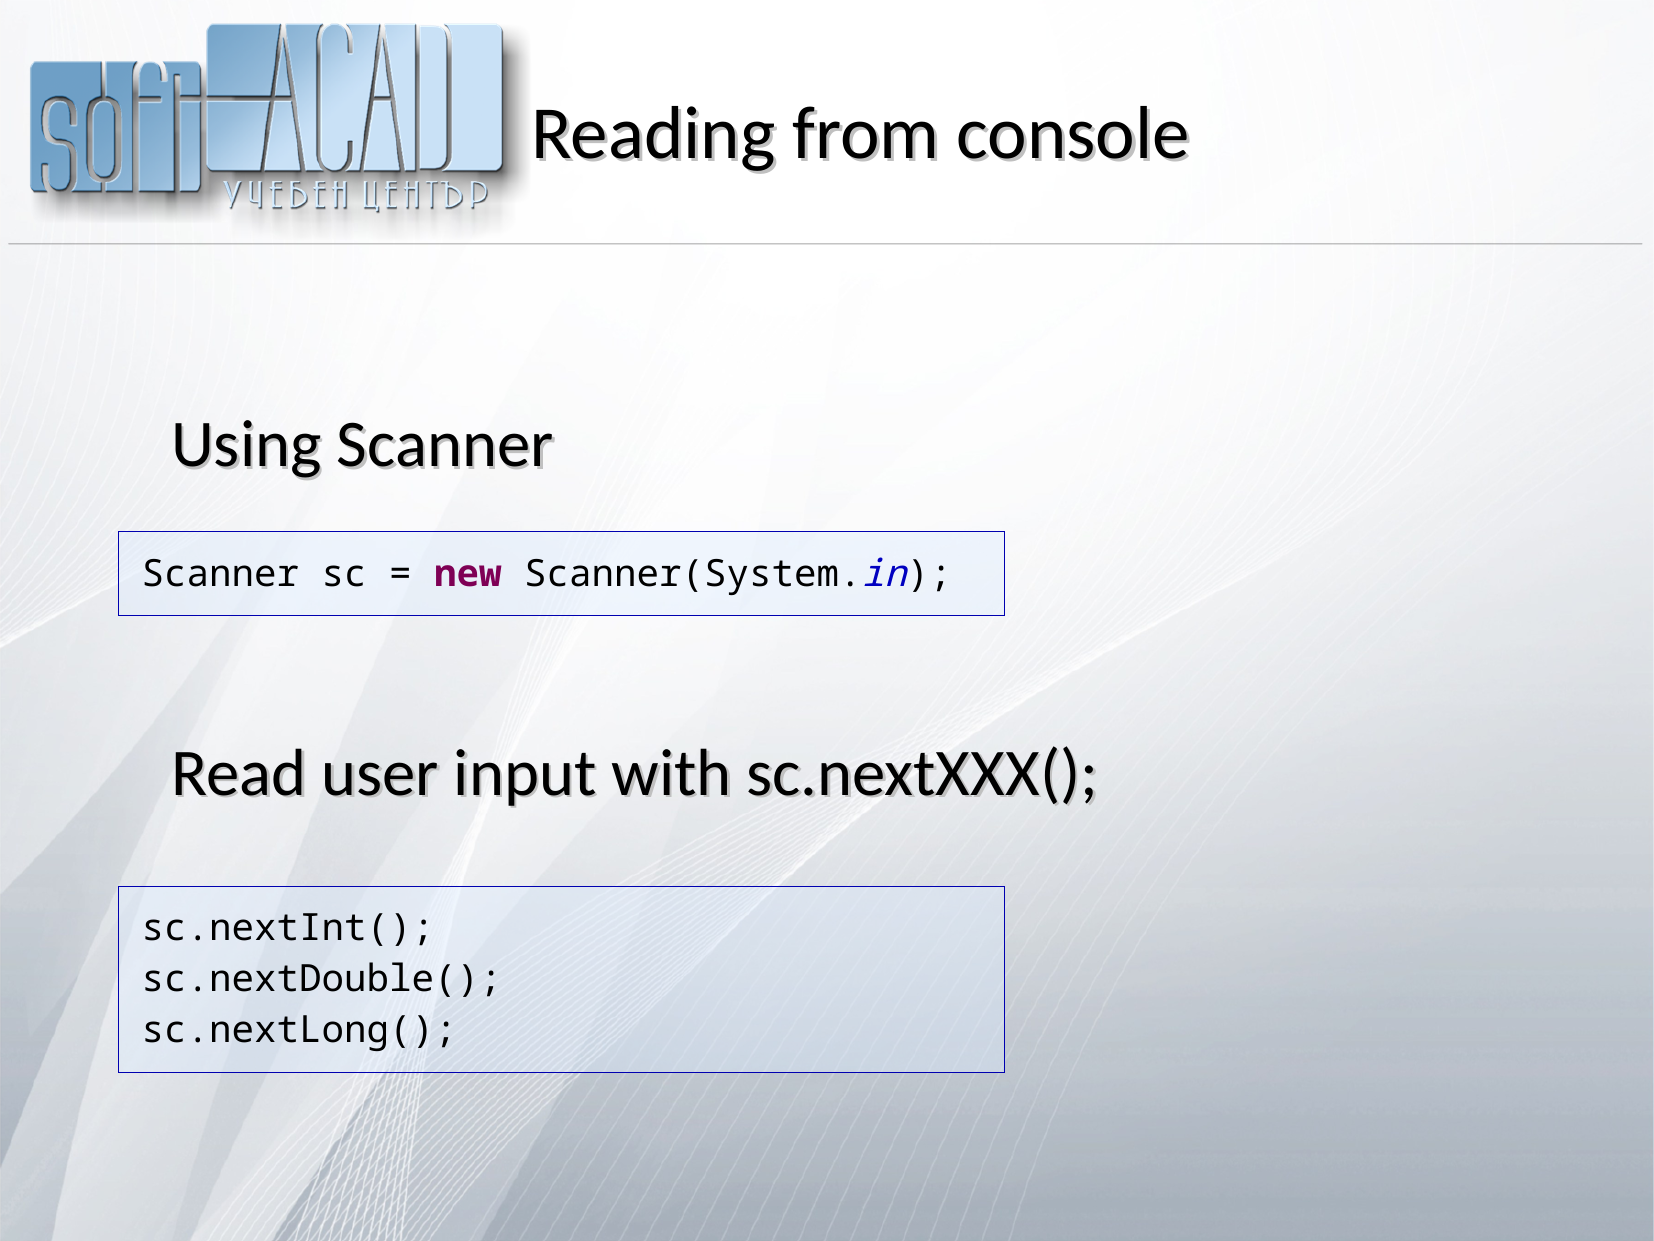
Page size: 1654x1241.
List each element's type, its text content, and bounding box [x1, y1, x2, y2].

list Using Scanner Read user input with sc.nextXXX(); [82, 290, 1595, 1109]
text_box sc.nextInt(); sc.nextDouble(); sc.nextLong(); [118, 885, 1004, 1073]
title Reading from console [531, 0, 1571, 257]
text_box Scanner sc = new Scanner(System.in); [118, 531, 1004, 616]
